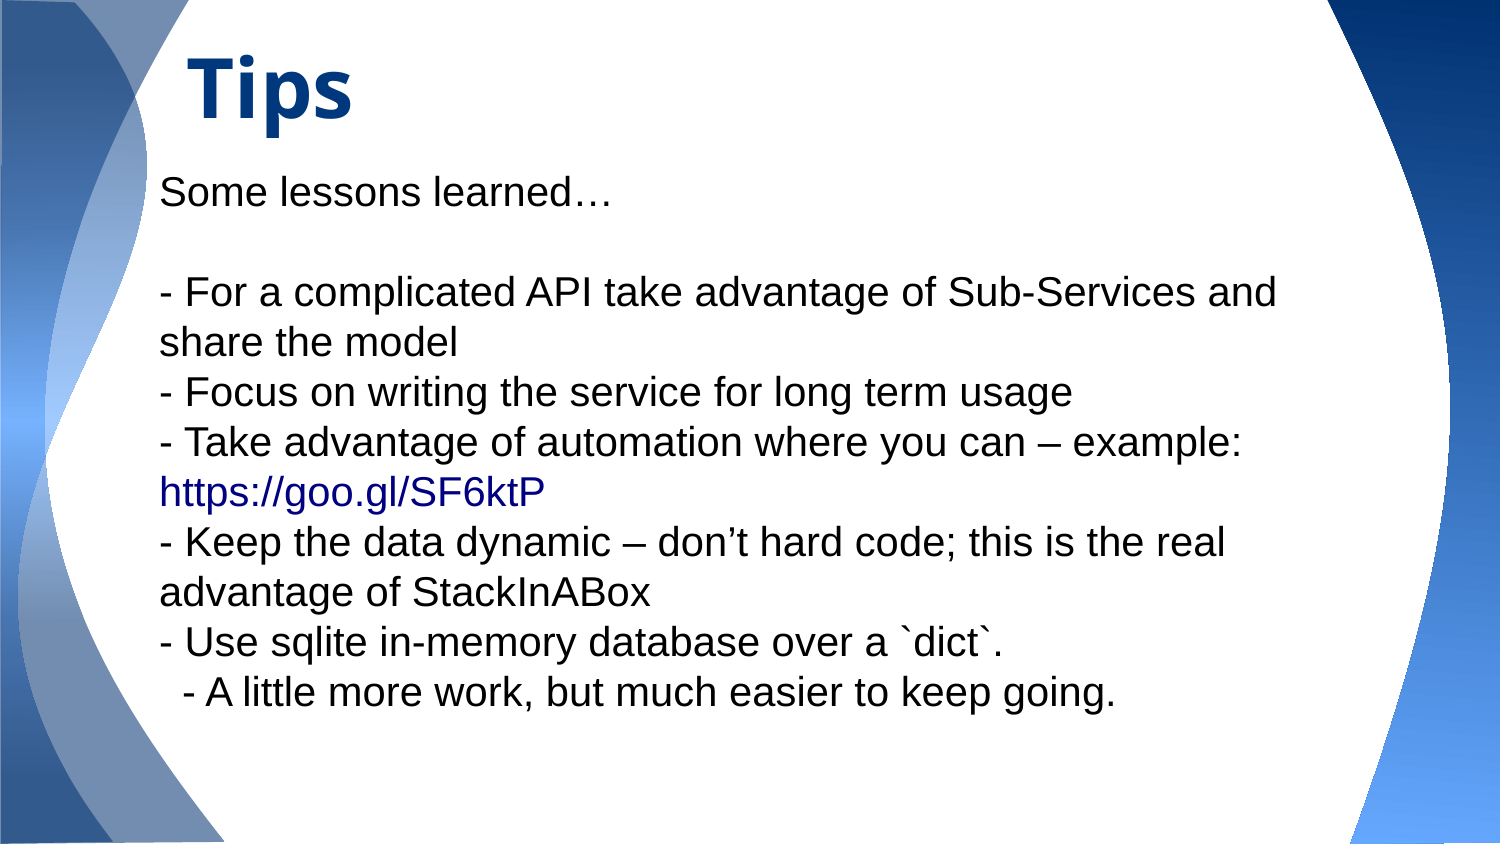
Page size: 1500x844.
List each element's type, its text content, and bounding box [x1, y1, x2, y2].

title Some lessons learned… - For a complicated API take advantage of Sub-Services and share the model - Focus on writing the service for long term usage - Take advantage of automation where you can – example: https://goo.gl/SF6ktP - Keep the data dynamic – don’t hard code; this is the real advantage of StackInABox - Use sqlite in-memory database over a `dict`. - A little more work, but much easier to keep going. [144, 150, 1390, 798]
title Tips [171, 33, 1426, 151]
